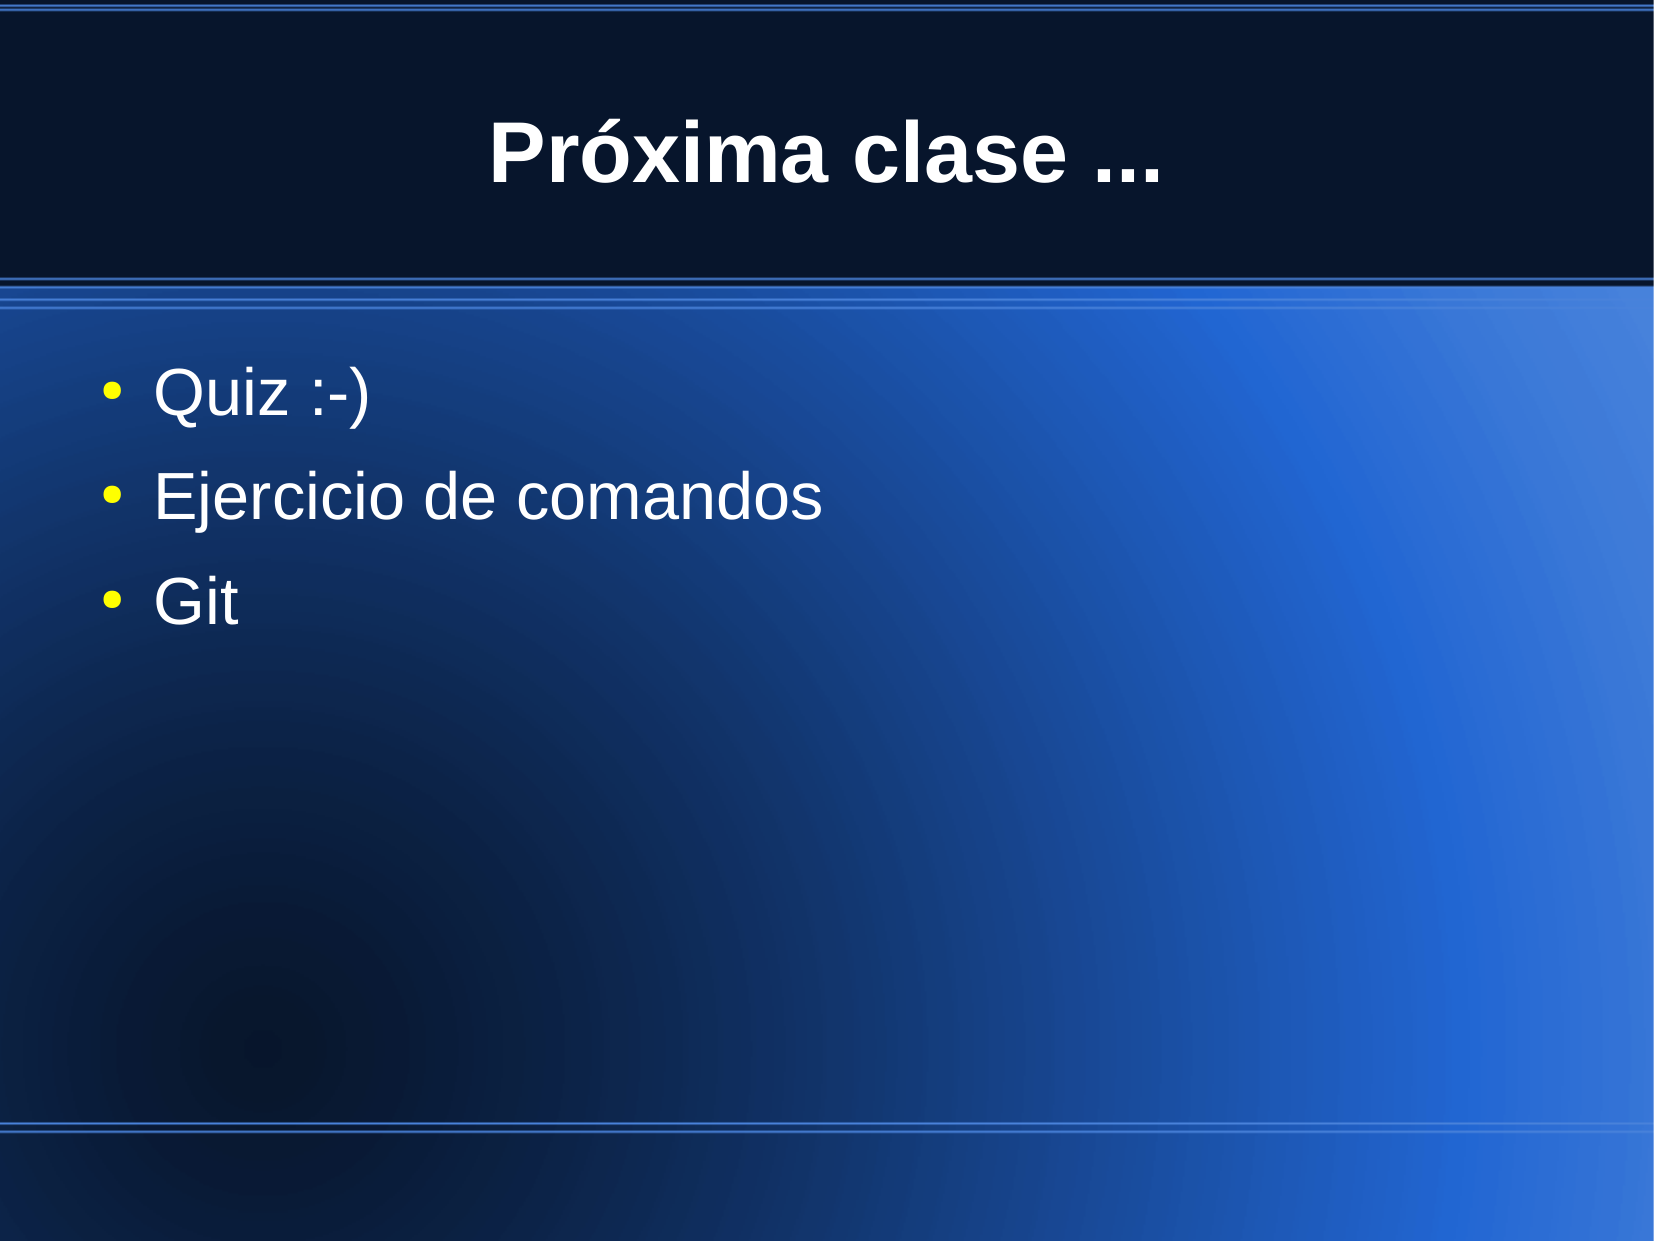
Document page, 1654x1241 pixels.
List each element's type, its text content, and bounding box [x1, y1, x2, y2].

title Próxima clase ... [82, 49, 1571, 257]
list Quiz :-) Ejercicio de comandos Git [82, 355, 1571, 1075]
picture [0, 0, 1654, 1241]
